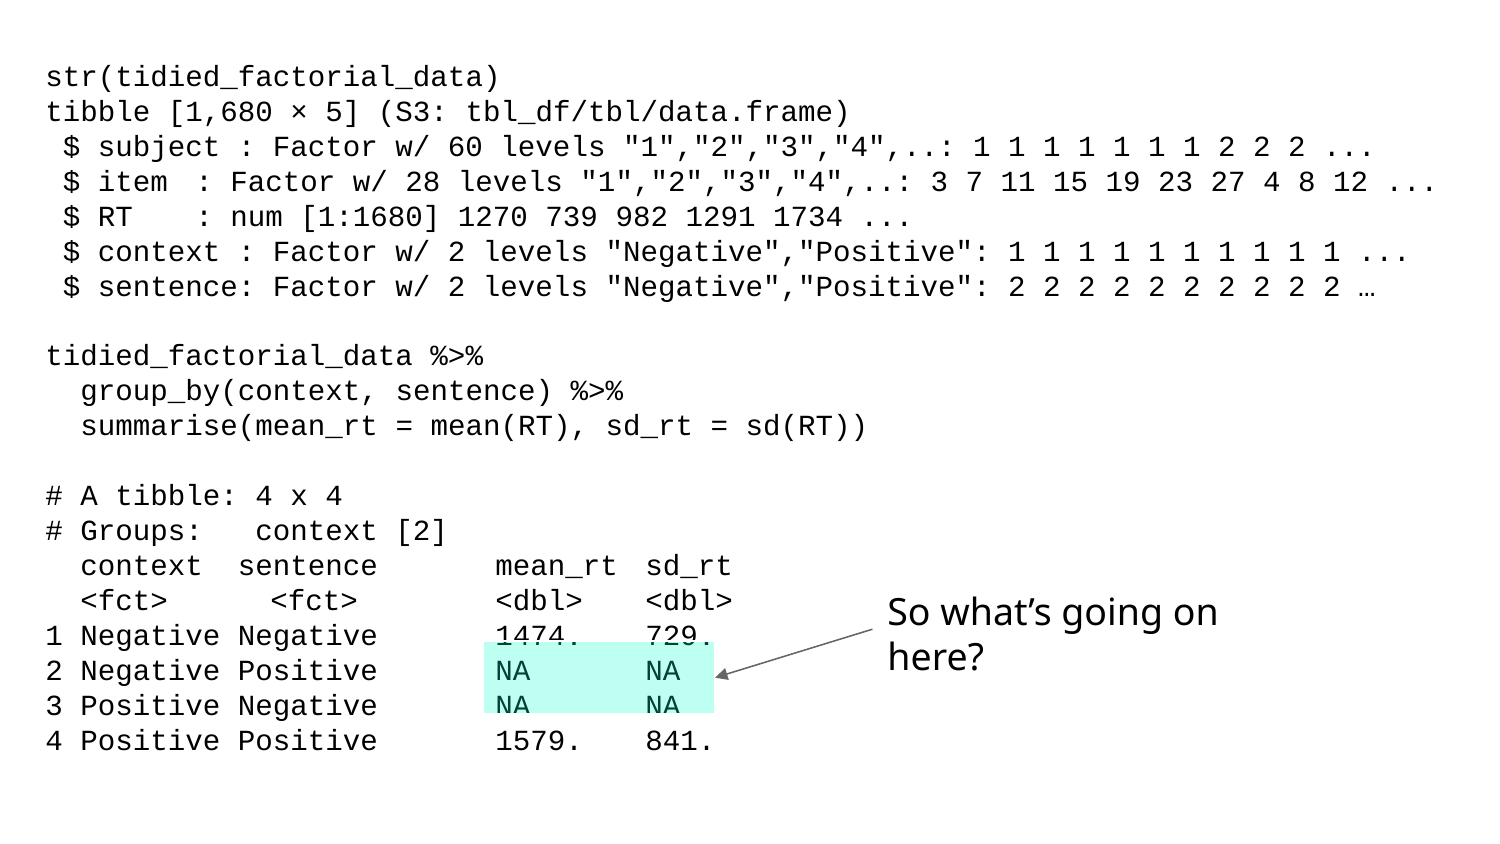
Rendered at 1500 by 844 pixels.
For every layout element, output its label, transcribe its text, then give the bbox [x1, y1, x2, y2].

text_box [483, 641, 716, 715]
text_box str(tidied_factorial_data) tibble [1,680 × 5] (S3: tbl_df/tbl/data.frame) $ subject : Factor w/ 60 levels "1","2","3","4",..: 1 1 1 1 1 1 1 2 2 2 ... $ item : Factor w/ 28 levels "1","2","3","4",..: 3 7 11 15 19 23 27 4 8 12 ... $ RT : num [1:1680] 1270 739 982 1291 1734 ... $ context : Factor w/ 2 levels "Negative","Positive": 1 1 1 1 1 1 1 1 1 1 ... $ sentence: Factor w/ 2 levels "Negative","Positive": 2 2 2 2 2 2 2 2 2 2 … tidied_factorial_data %>% group_by(context, sentence) %>% summarise(mean_rt = mean(RT), sd_rt = sd(RT)) # A tibble: 4 x 4 # Groups: context [2] context sentence mean_rt sd_rt <fct> <fct> <dbl> <dbl> 1 Negative Negative 1474. 729. 2 Negative Positive NA NA 3 Positive Negative NA NA 4 Positive Positive 1579. 841. [30, 42, 1474, 820]
text_box So what’s going on here? [872, 572, 1250, 686]
